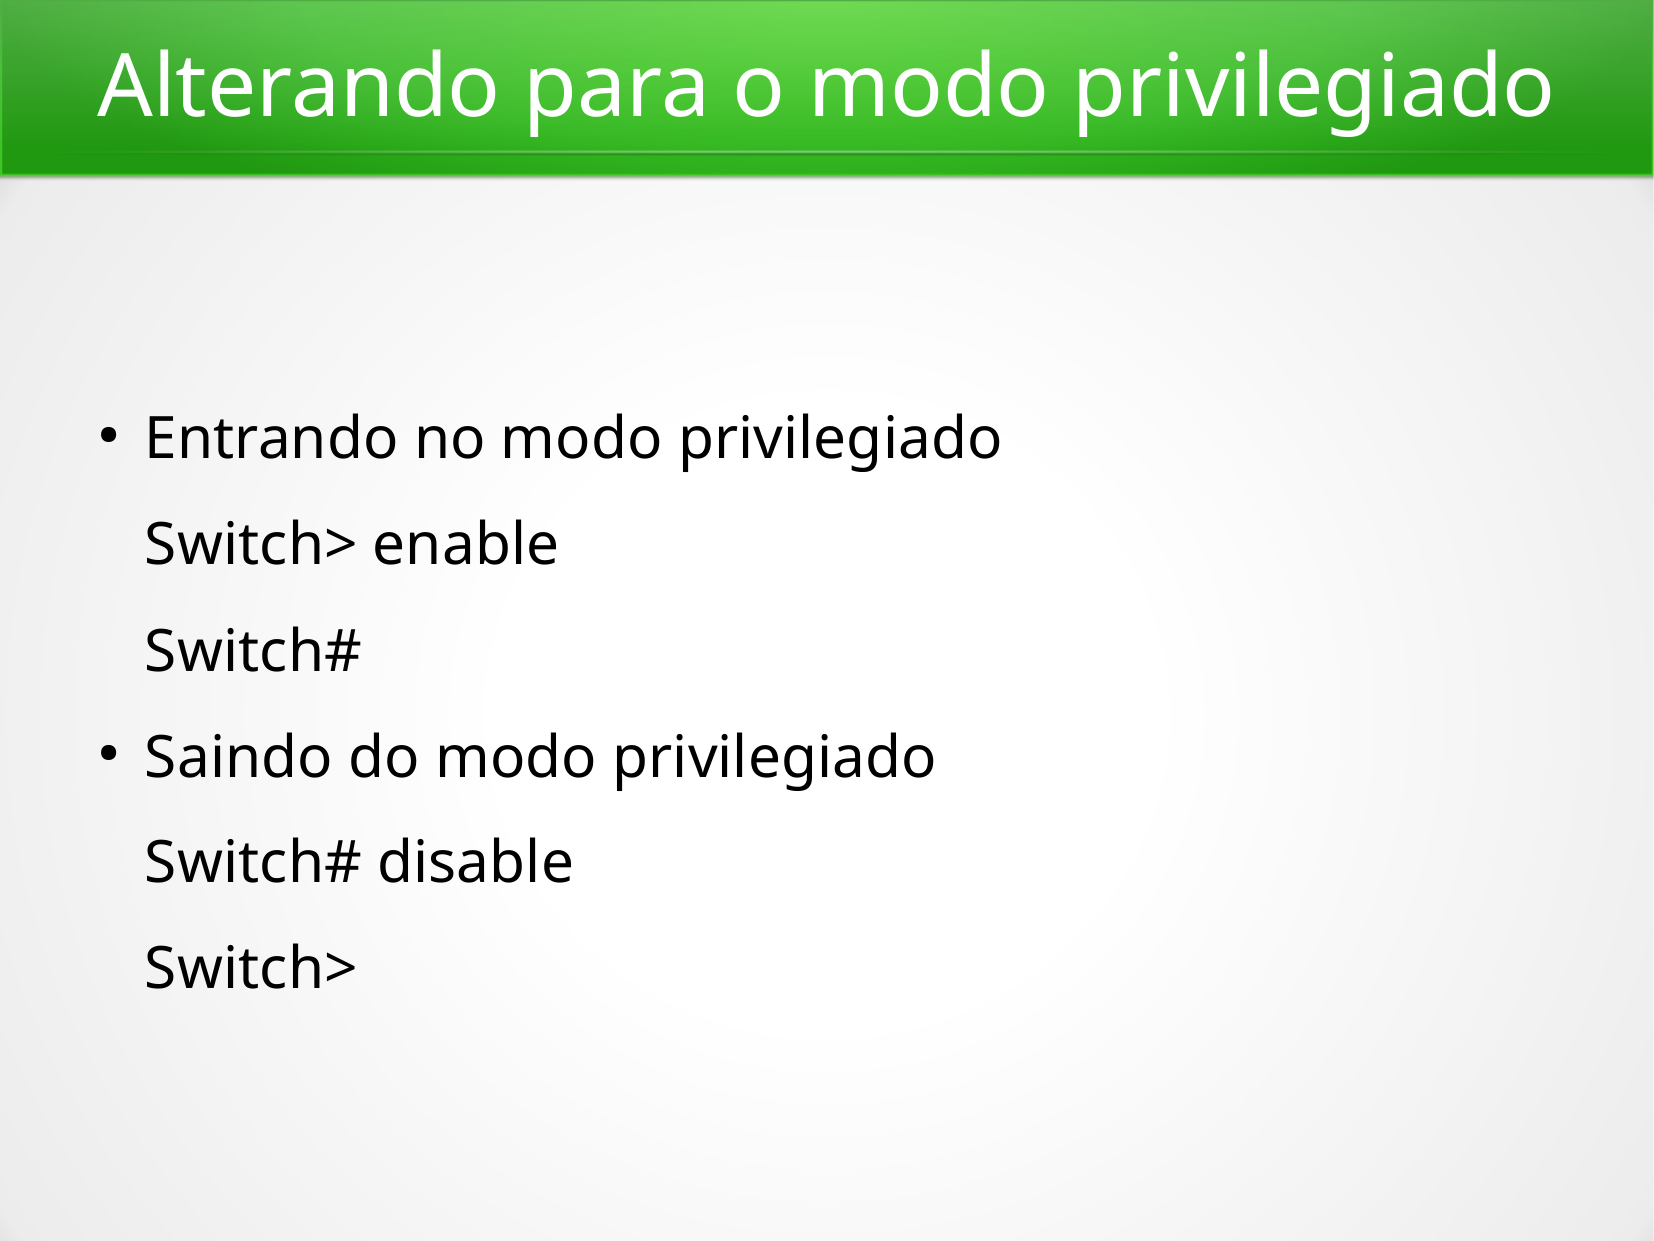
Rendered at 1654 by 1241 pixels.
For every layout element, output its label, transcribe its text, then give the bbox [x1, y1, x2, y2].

title Alterando para o modo privilegiado [82, 11, 1571, 154]
list Entrando no modo privilegiado Switch> enable Switch# Saindo do modo privilegiado Switch# disable Switch> [82, 290, 1571, 1010]
picture [0, 0, 1654, 1241]
